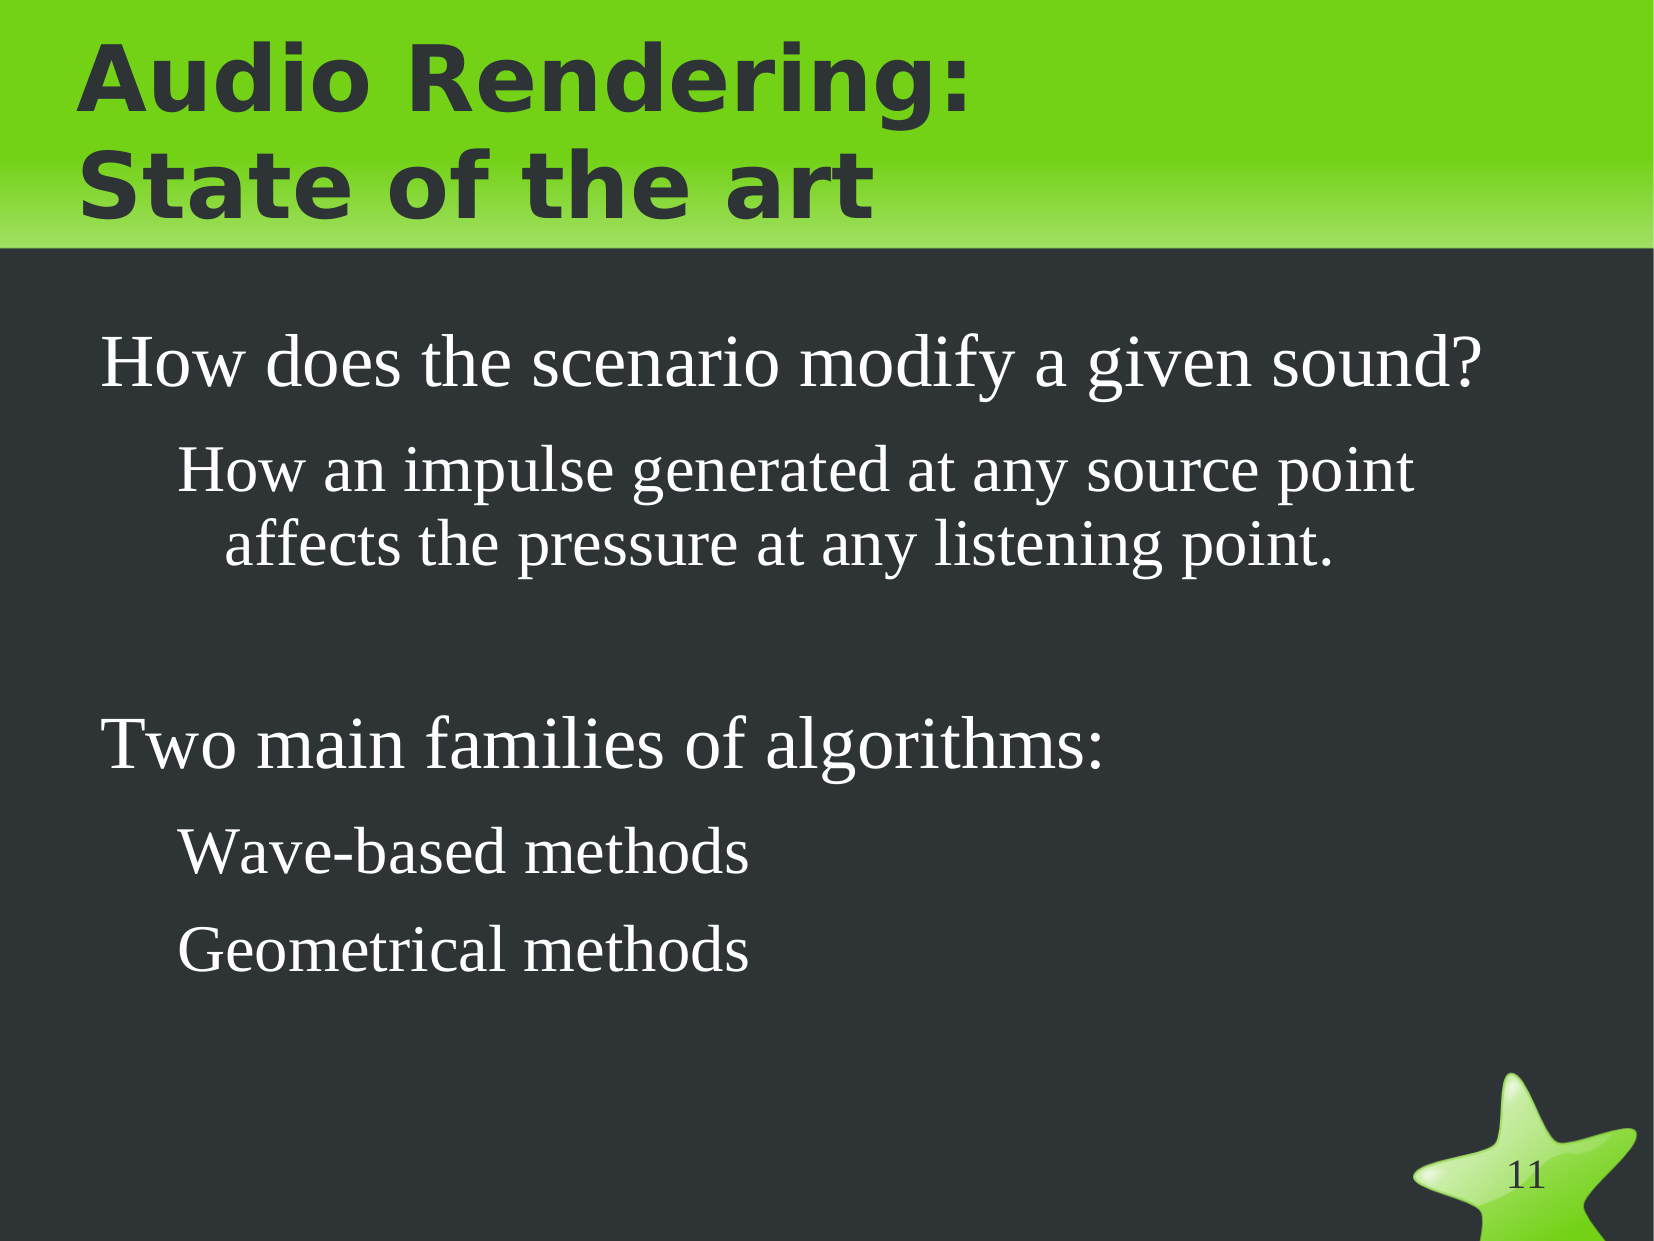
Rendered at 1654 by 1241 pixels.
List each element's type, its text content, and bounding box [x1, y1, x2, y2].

picture [0, 0, 1654, 1241]
title Audio Rendering: State of the art [76, 25, 1565, 240]
list How does the scenario modify a given sound? How an impulse generated at any source point affects the pressure at any listening point. Two main families of algorithms: Wave-based methods Geometrical methods [82, 319, 1571, 1139]
